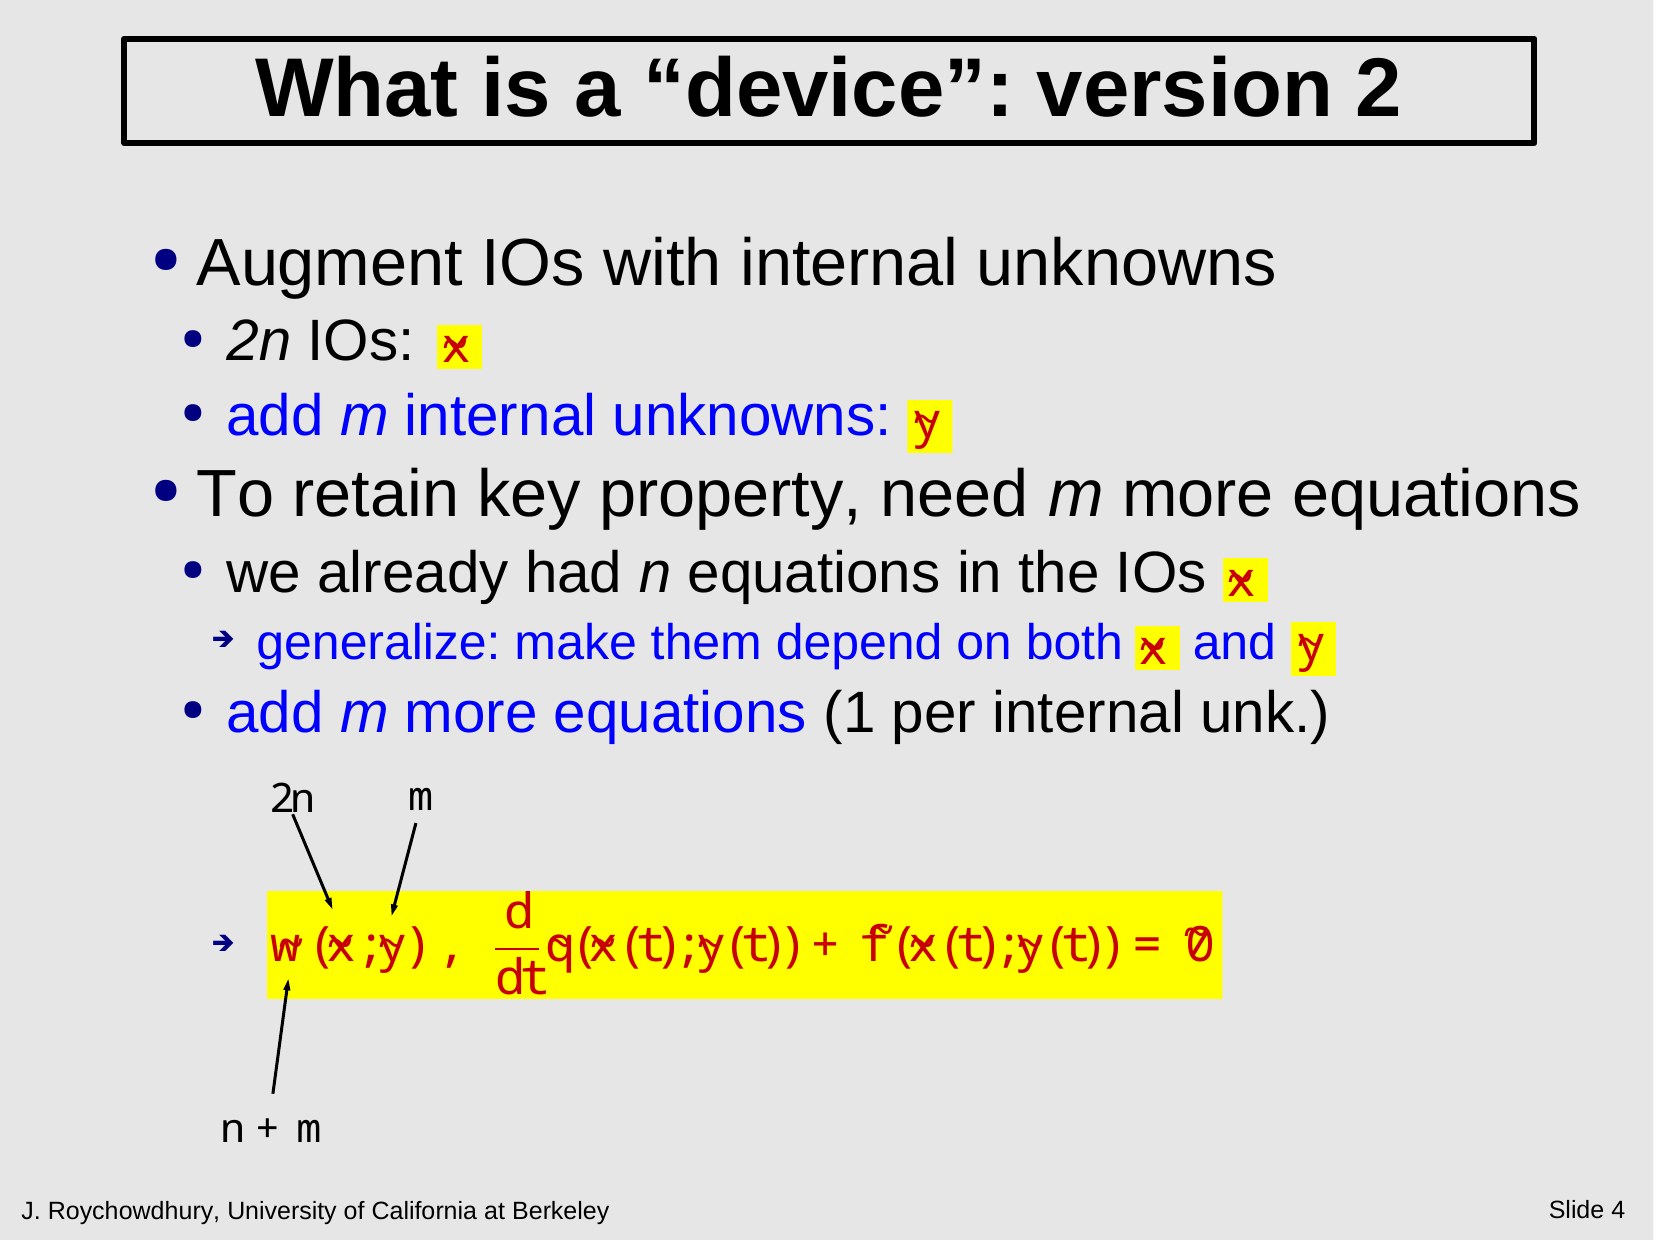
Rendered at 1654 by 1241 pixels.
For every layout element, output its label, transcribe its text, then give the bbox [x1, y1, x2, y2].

list Augment IOs with internal unknowns 2n IOs: add m internal unknowns: To retain key property, need m more equations we already had n equations in the IOs generalize: make them depend on both and add m more equations (1 per internal unk.) [121, 230, 1600, 1126]
picture [405, 787, 456, 816]
picture [907, 399, 953, 454]
picture [217, 1115, 343, 1152]
picture [437, 324, 483, 369]
picture [266, 780, 325, 817]
picture [1134, 626, 1180, 671]
picture [1291, 622, 1337, 676]
picture [266, 891, 1223, 999]
picture [1222, 558, 1268, 603]
title What is a “device”: version 2 [124, 38, 1535, 144]
